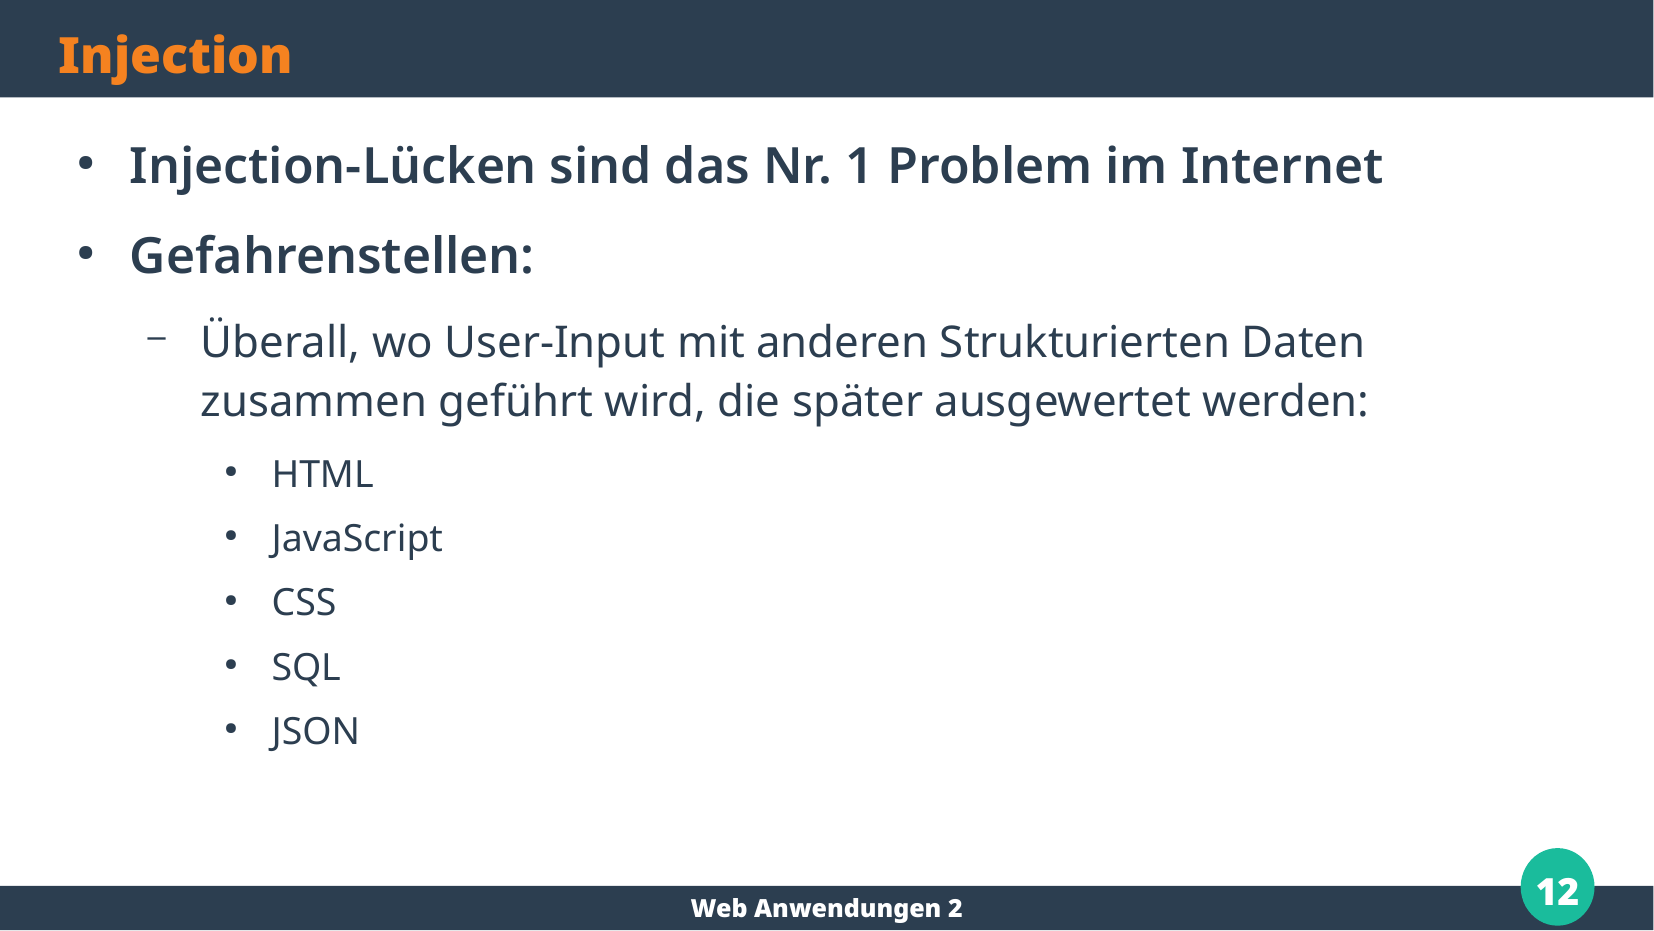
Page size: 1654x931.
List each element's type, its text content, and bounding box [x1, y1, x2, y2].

title Injection [59, 8, 1595, 89]
list Injection-Lücken sind das Nr. 1 Problem im Internet Gefahrenstellen: Überall, wo User-Input mit anderen Strukturierten Daten zusammen geführt wird, die später ausgewertet werden: HTML JavaScript CSS SQL JSON [59, 129, 1595, 864]
